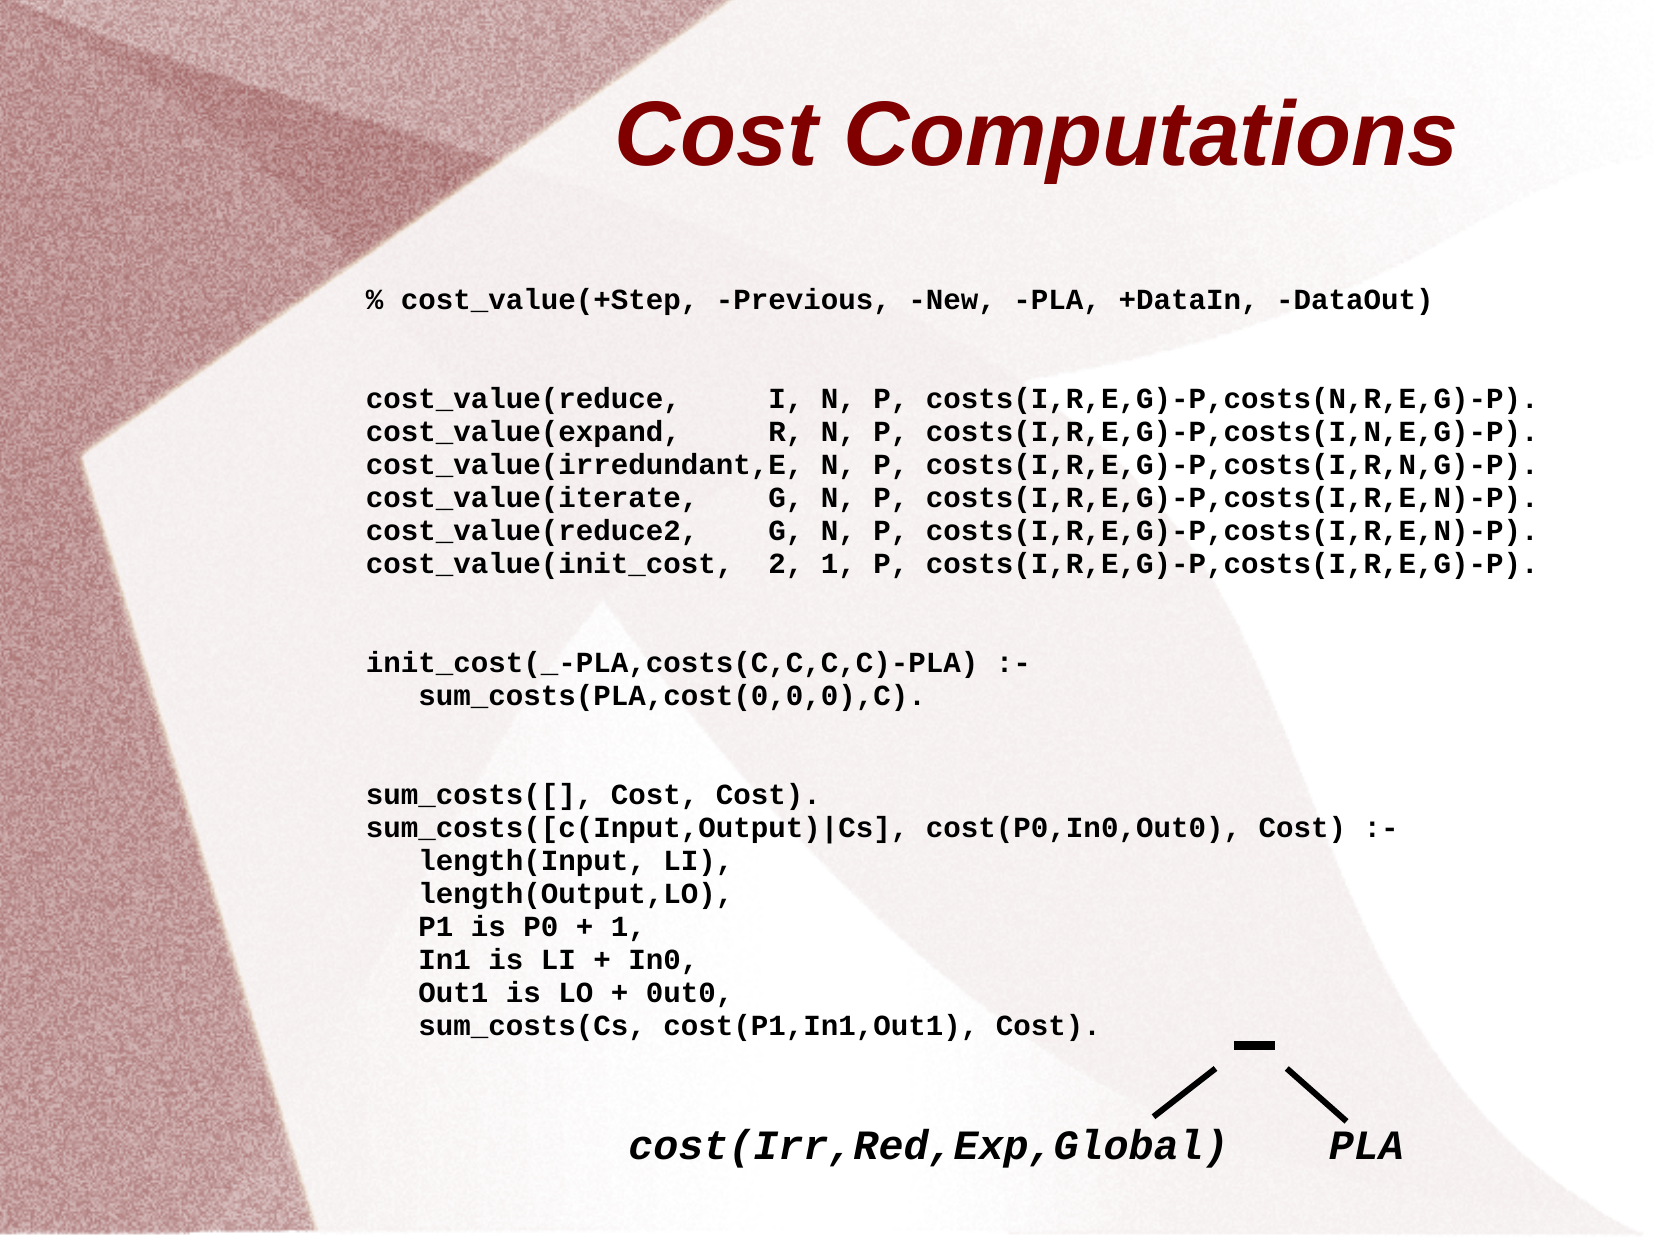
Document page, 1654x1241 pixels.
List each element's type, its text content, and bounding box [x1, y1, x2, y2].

subtitle % cost_value(+Step, -Previous, -New, -PLA, +DataIn, -DataOut) cost_value(reduce, I, N, P, costs(I,R,E,G)-P,costs(N,R,E,G)-P). cost_value(expand, R, N, P, costs(I,R,E,G)-P,costs(I,N,E,G)-P). cost_value(irredundant,E, N, P, costs(I,R,E,G)-P,costs(I,R,N,G)-P). cost_value(iterate, G, N, P, costs(I,R,E,G)-P,costs(I,R,E,N)-P). cost_value(reduce2, G, N, P, costs(I,R,E,G)-P,costs(I,R,E,N)-P). cost_value(init_cost, 2, 1, P, costs(I,R,E,G)-P,costs(I,R,E,G)-P). init_cost(_-PLA,costs(C,C,C,C)-PLA) :- sum_costs(PLA,cost(0,0,0),C). sum_costs([], Cost, Cost). sum_costs([c(Input,Output)|Cs], cost(P0,In0,Out0), Cost) :- length(Input, LI), length(Output,LO), P1 is P0 + 1, In1 is LI + In0, Out1 is LO + 0ut0, sum_costs(Cs, cost(P1,In1,Out1), Cost). cost(Irr,Red,Exp,Global) PLA [365, 225, 1641, 1201]
title Cost Computations [450, 37, 1460, 225]
picture [0, 0, 1654, 1241]
